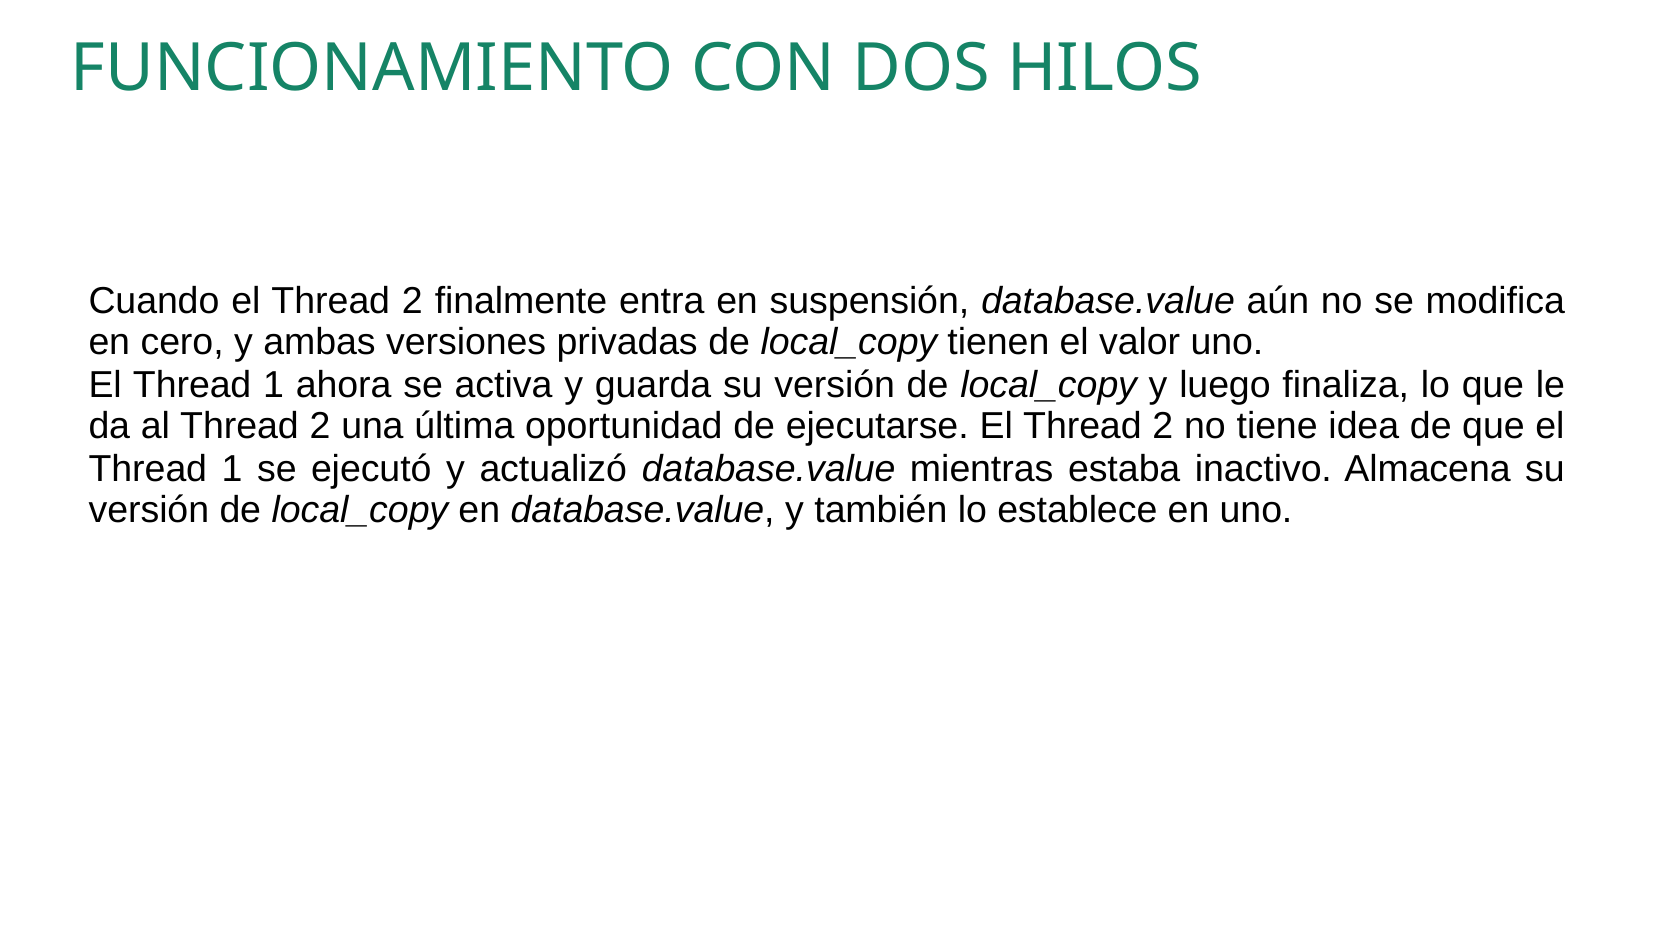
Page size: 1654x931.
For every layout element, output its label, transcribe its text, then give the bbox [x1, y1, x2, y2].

title FUNCIONAMIENTO CON DOS HILOS [70, 0, 1447, 159]
text_box Cuando el Thread 2 finalmente entra en suspensión, database.value aún no se modifica en cero, y ambas versiones privadas de local_copy tienen el valor uno. El Thread 1 ahora se activa y guarda su versión de local_copy y luego finaliza, lo que le da al Thread 2 una última oportunidad de ejecutarse. El Thread 2 no tiene idea de que el Thread 1 se ejecutó y actualizó database.value mientras estaba inactivo. Almacena su versión de local_copy en database.value, y también lo establece en uno. [73, 271, 1580, 539]
